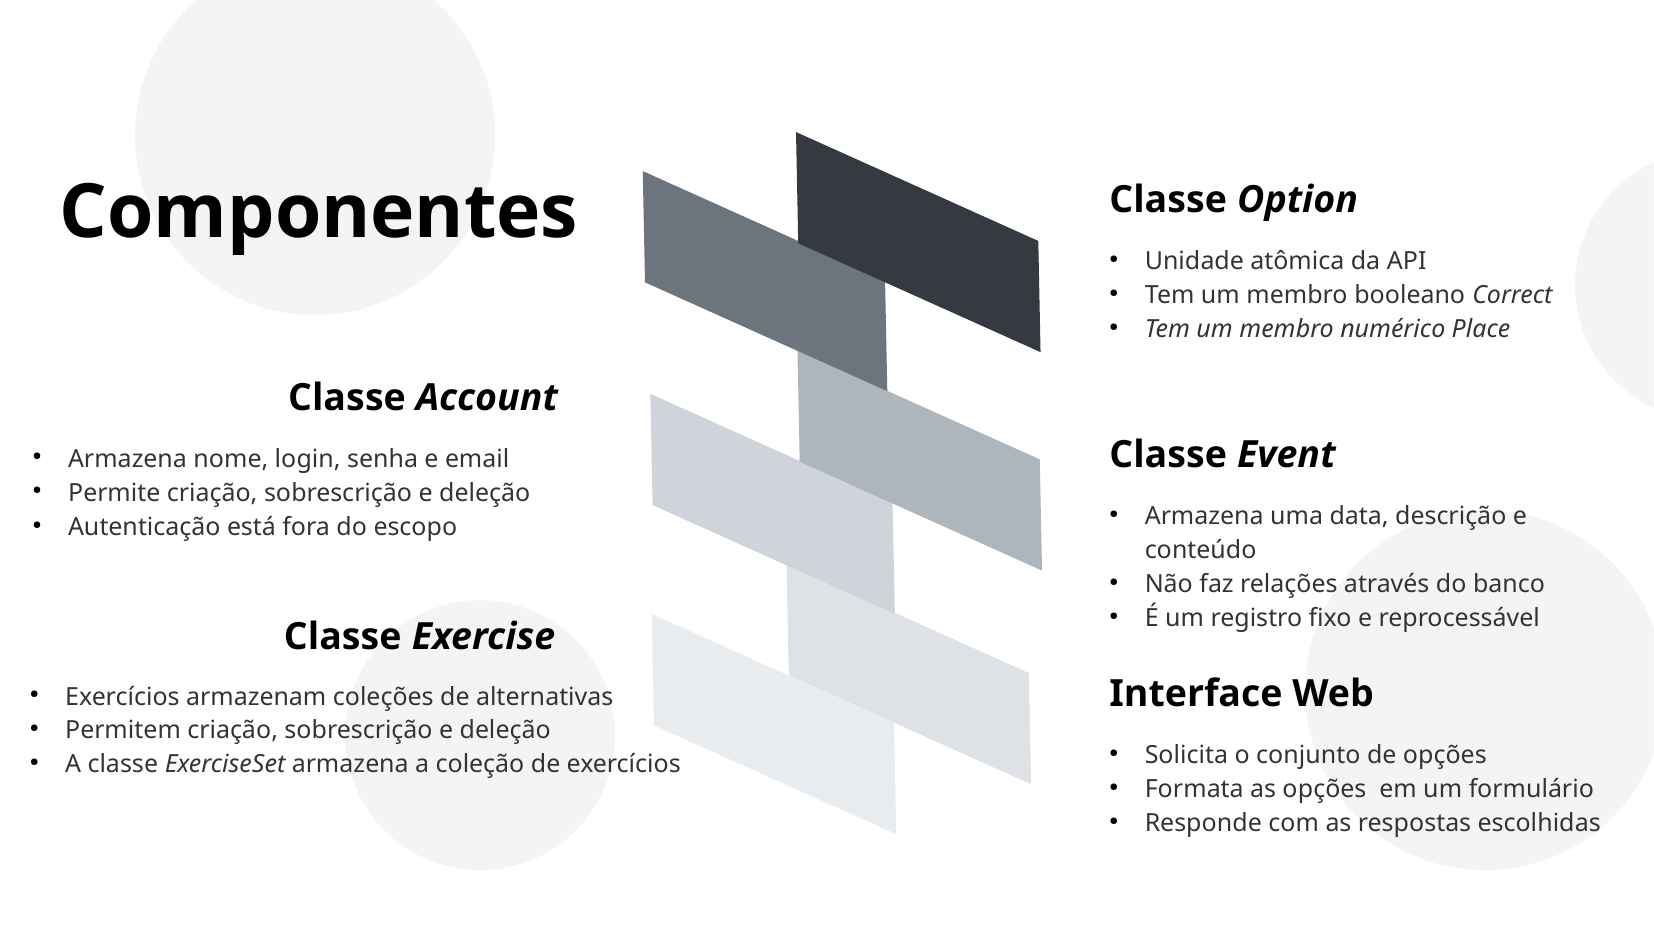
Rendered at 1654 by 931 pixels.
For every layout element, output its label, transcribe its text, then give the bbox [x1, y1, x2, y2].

text_box Armazena uma data, descrição e conteúdo Não faz relações através do banco É um registro fixo e reprocessável [1094, 490, 1650, 614]
text_box Classe Exercise [0, 602, 571, 720]
text_box Exercícios armazenam coleções de alternativas Permitem criação, sobrescrição e deleção A classe ExerciseSet armazena a coleção de exercícios [15, 636, 713, 788]
text_box Classe Account [243, 362, 574, 429]
text_box Armazena nome, login, senha e email Permite criação, sobrescrição e deleção Autenticação está fora do escopo [18, 432, 574, 608]
text_box Solicita o conjunto de opções Formata as opções em um formulário Responde com as respostas escolhidas [1094, 729, 1650, 853]
text_box Componentes [45, 150, 601, 268]
text_box Classe Option [1094, 165, 1425, 232]
text_box Unidade atômica da API Tem um membro booleano Correct Tem um membro numérico Place [1094, 235, 1650, 358]
text_box Classe Event [1094, 420, 1425, 487]
text_box Interface Web [1094, 659, 1425, 726]
